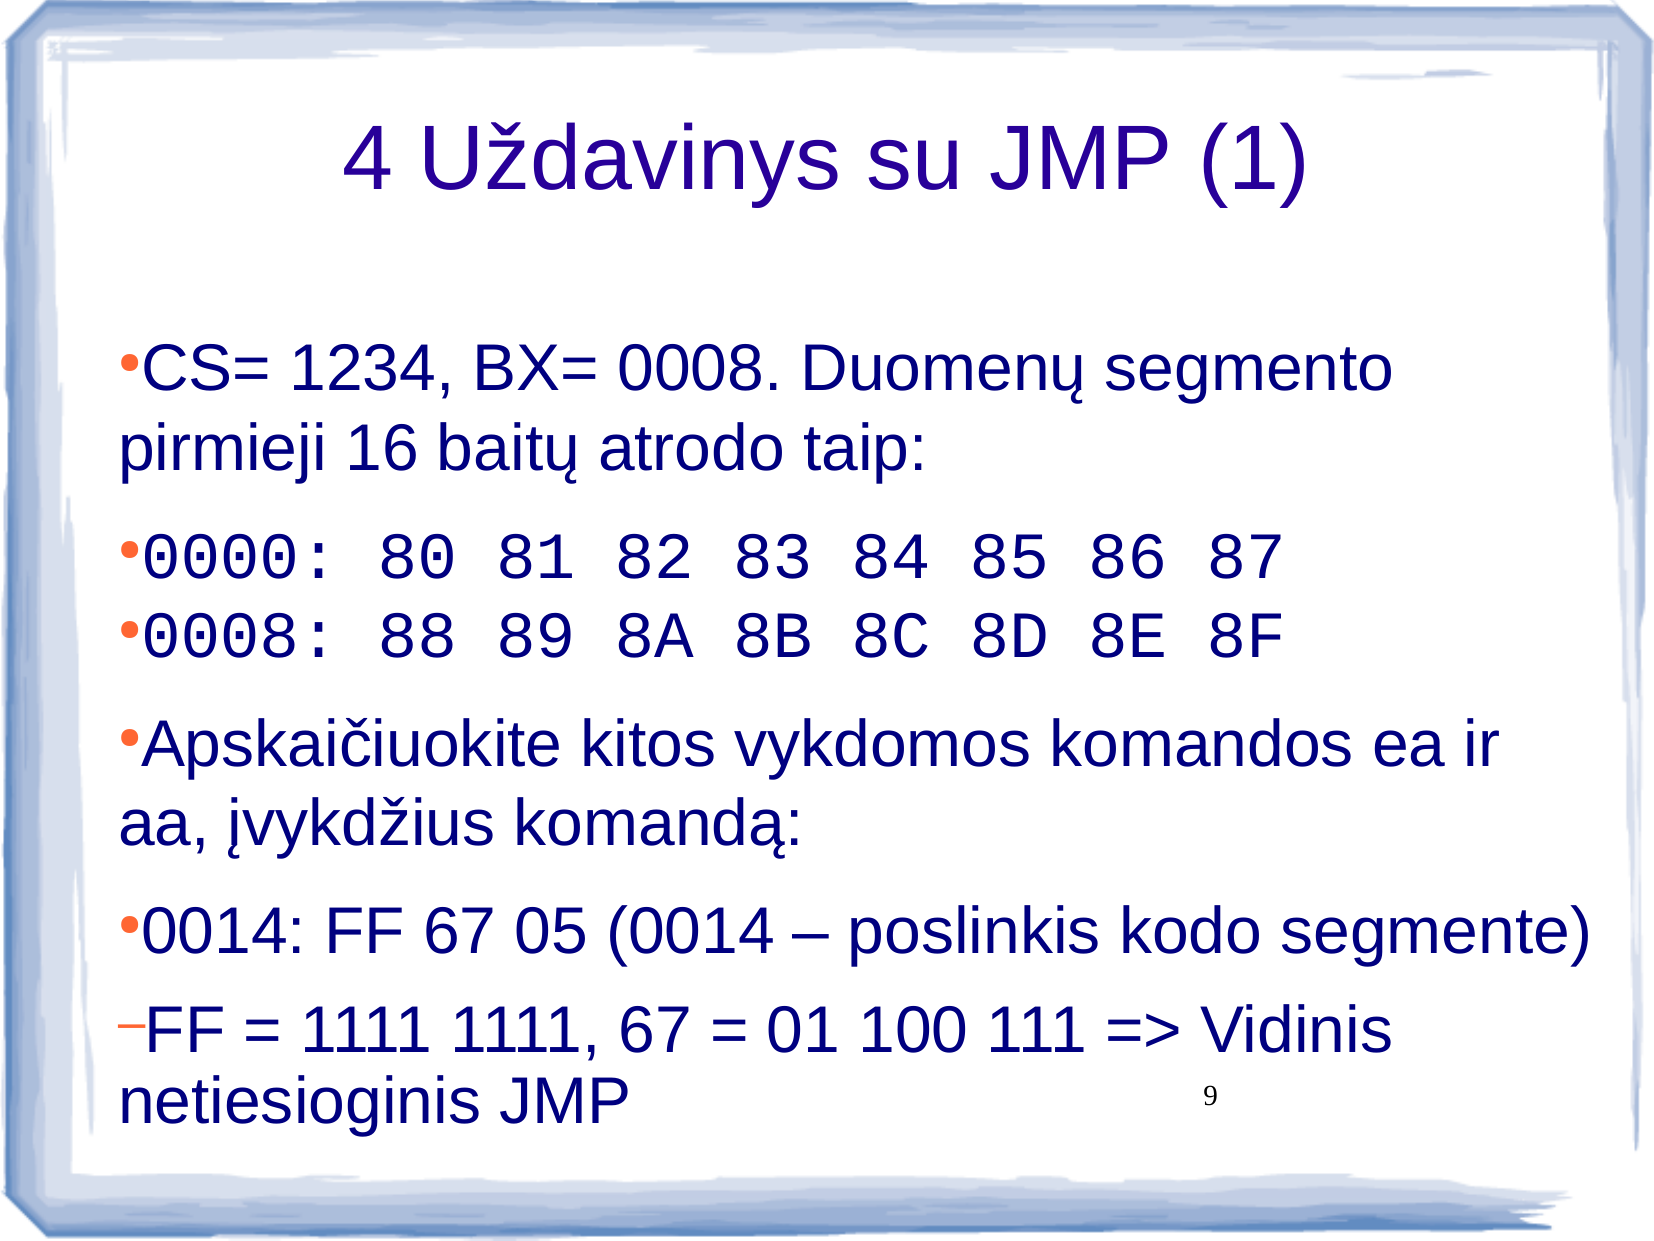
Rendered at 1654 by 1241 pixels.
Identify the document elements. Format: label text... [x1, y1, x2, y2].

title 4 Uždavinys su JMP (1) [82, 56, 1571, 250]
list CS= 1234, BX= 0008. Duomenų segmento pirmieji 16 baitų atrodo taip: 0000: 80 81 82 83 84 85 86 87 0008: 88 89 8A 8B 8C 8D 8E 8F Apskaičiuokite kitos vykdomos komandos ea ir aa, įvykdžius komandą: 0014: FF 67 05 (0014 – poslinkis kodo segmente) FF = 1111 1111, 67 = 01 100 111 => Vidinis netiesioginis JMP [118, 324, 1595, 1173]
